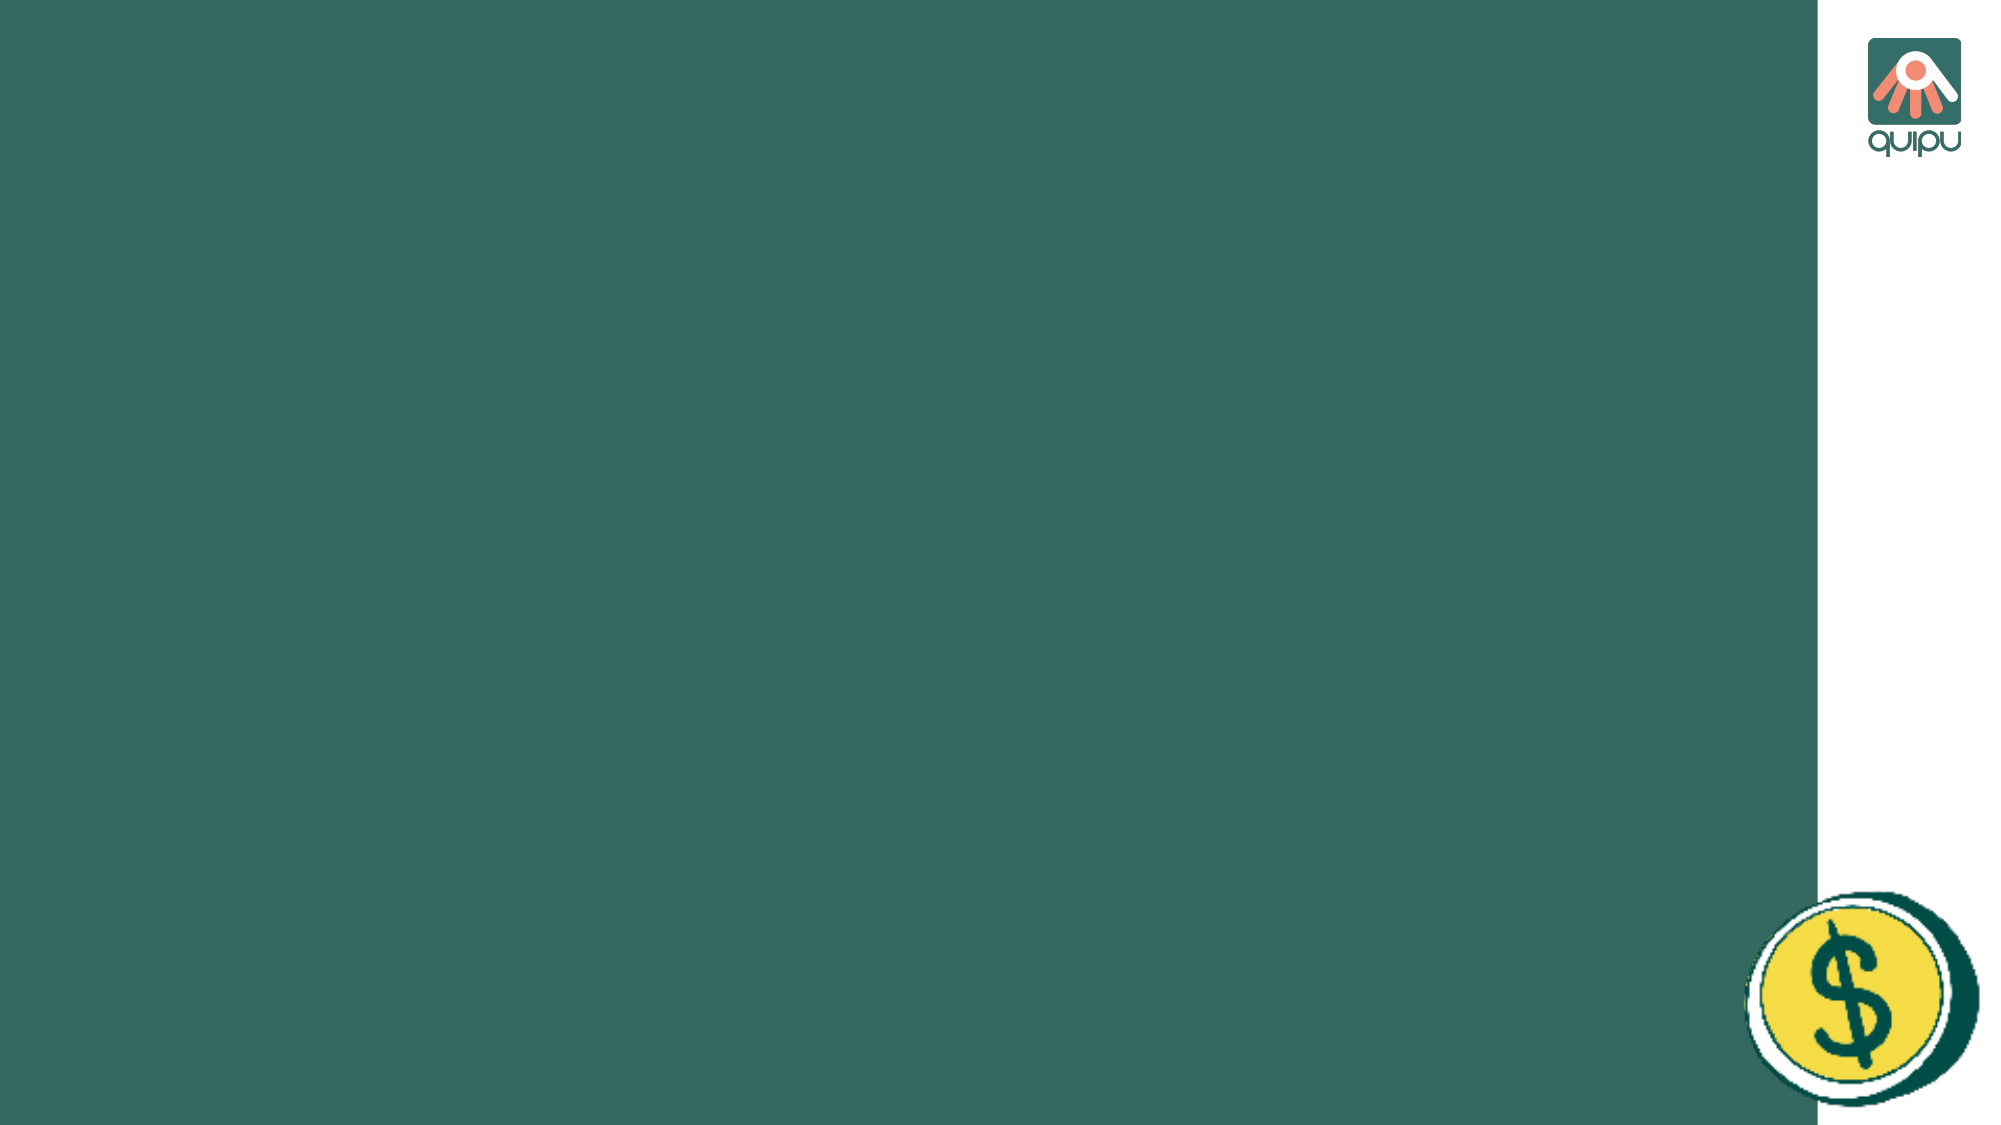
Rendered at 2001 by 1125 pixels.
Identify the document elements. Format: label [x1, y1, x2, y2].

text_box [1817, 0, 2000, 872]
picture [1868, 38, 1961, 157]
picture [1738, 872, 2001, 1125]
